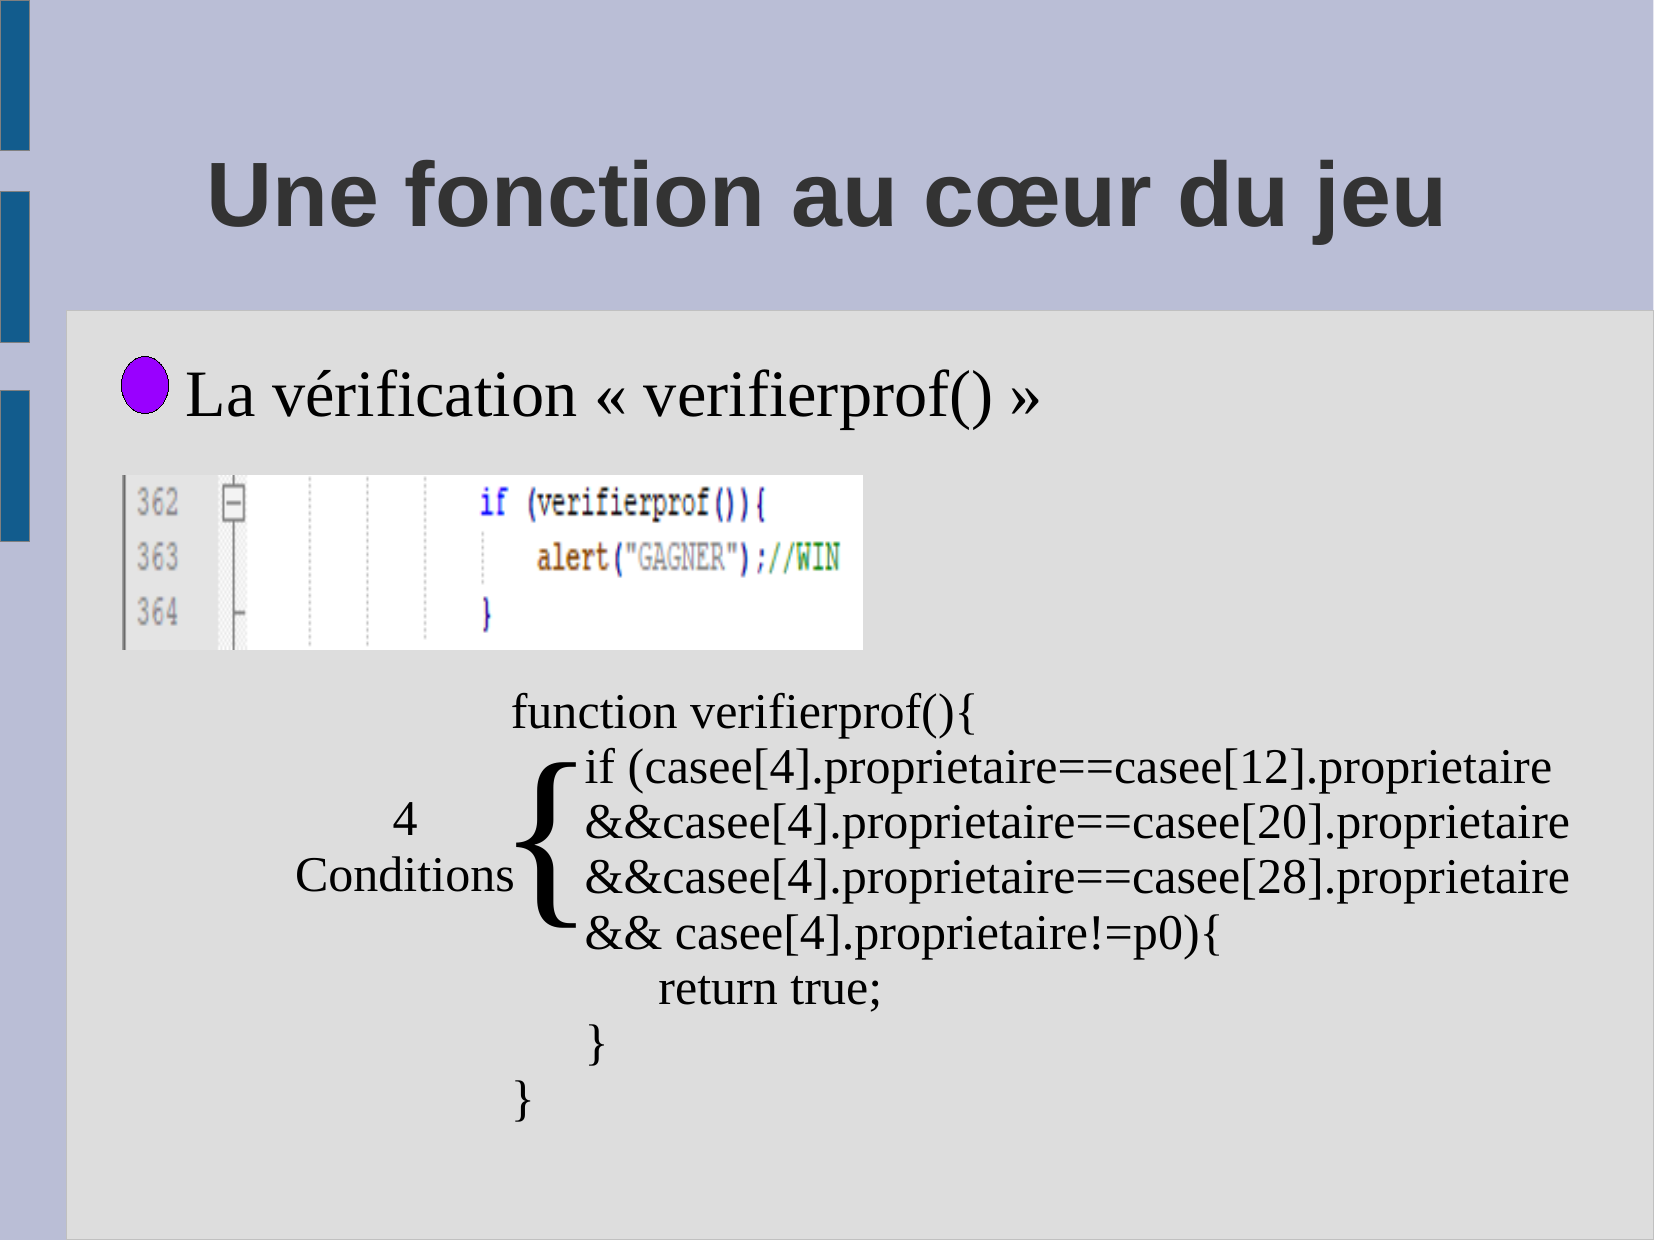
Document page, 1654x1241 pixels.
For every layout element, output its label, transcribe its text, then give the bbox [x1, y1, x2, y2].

title Une fonction au cœur du jeu [121, 90, 1534, 298]
text_box [121, 356, 169, 414]
text_box La vérification « verifierprof() » [185, 357, 1061, 431]
text_box function verifierprof(){ if (casee[4].proprietaire==casee[12].proprietaire &&casee[4].proprietaire==casee[20].proprietaire &&casee[4].proprietaire==casee[28].proprietaire && casee[4].proprietaire!=p0){ return true; } } [510, 683, 1583, 1134]
picture [122, 475, 863, 650]
text_box { [498, 723, 579, 979]
text_box 4 Conditions [295, 791, 516, 904]
